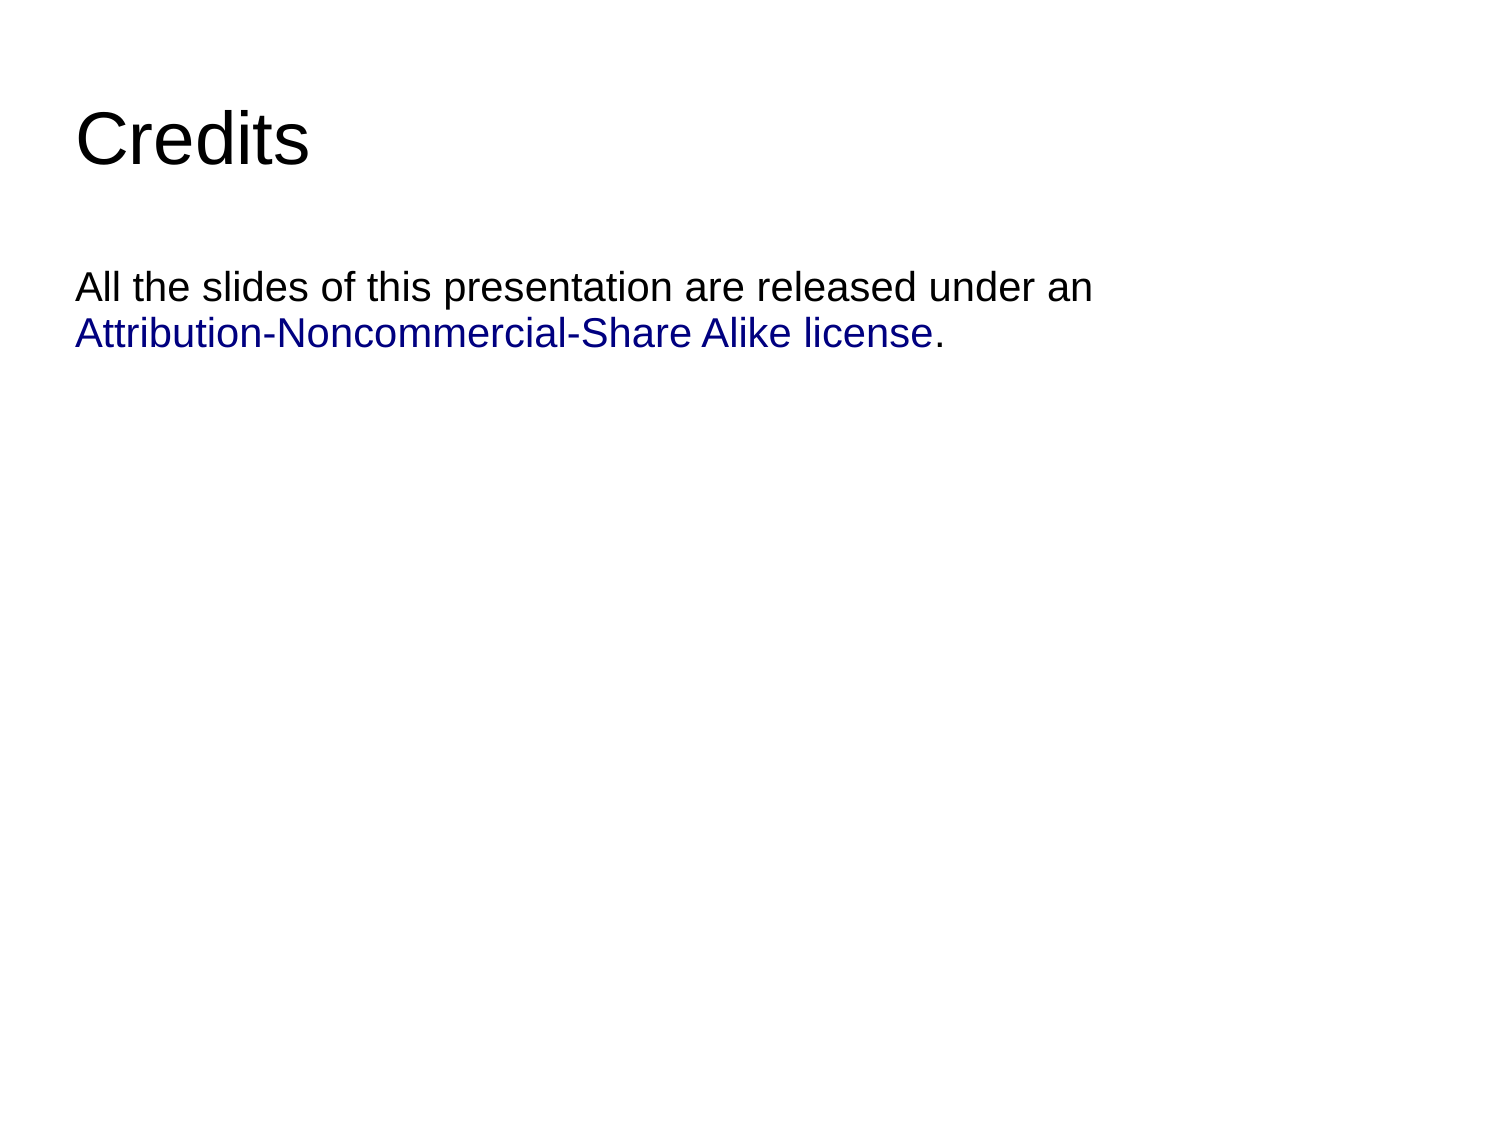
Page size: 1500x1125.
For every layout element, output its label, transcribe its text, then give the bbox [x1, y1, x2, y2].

title Credits [75, 44, 1425, 233]
list All the slides of this presentation are released under an Attribution-Noncommercial-Share Alike license. [75, 263, 1425, 916]
